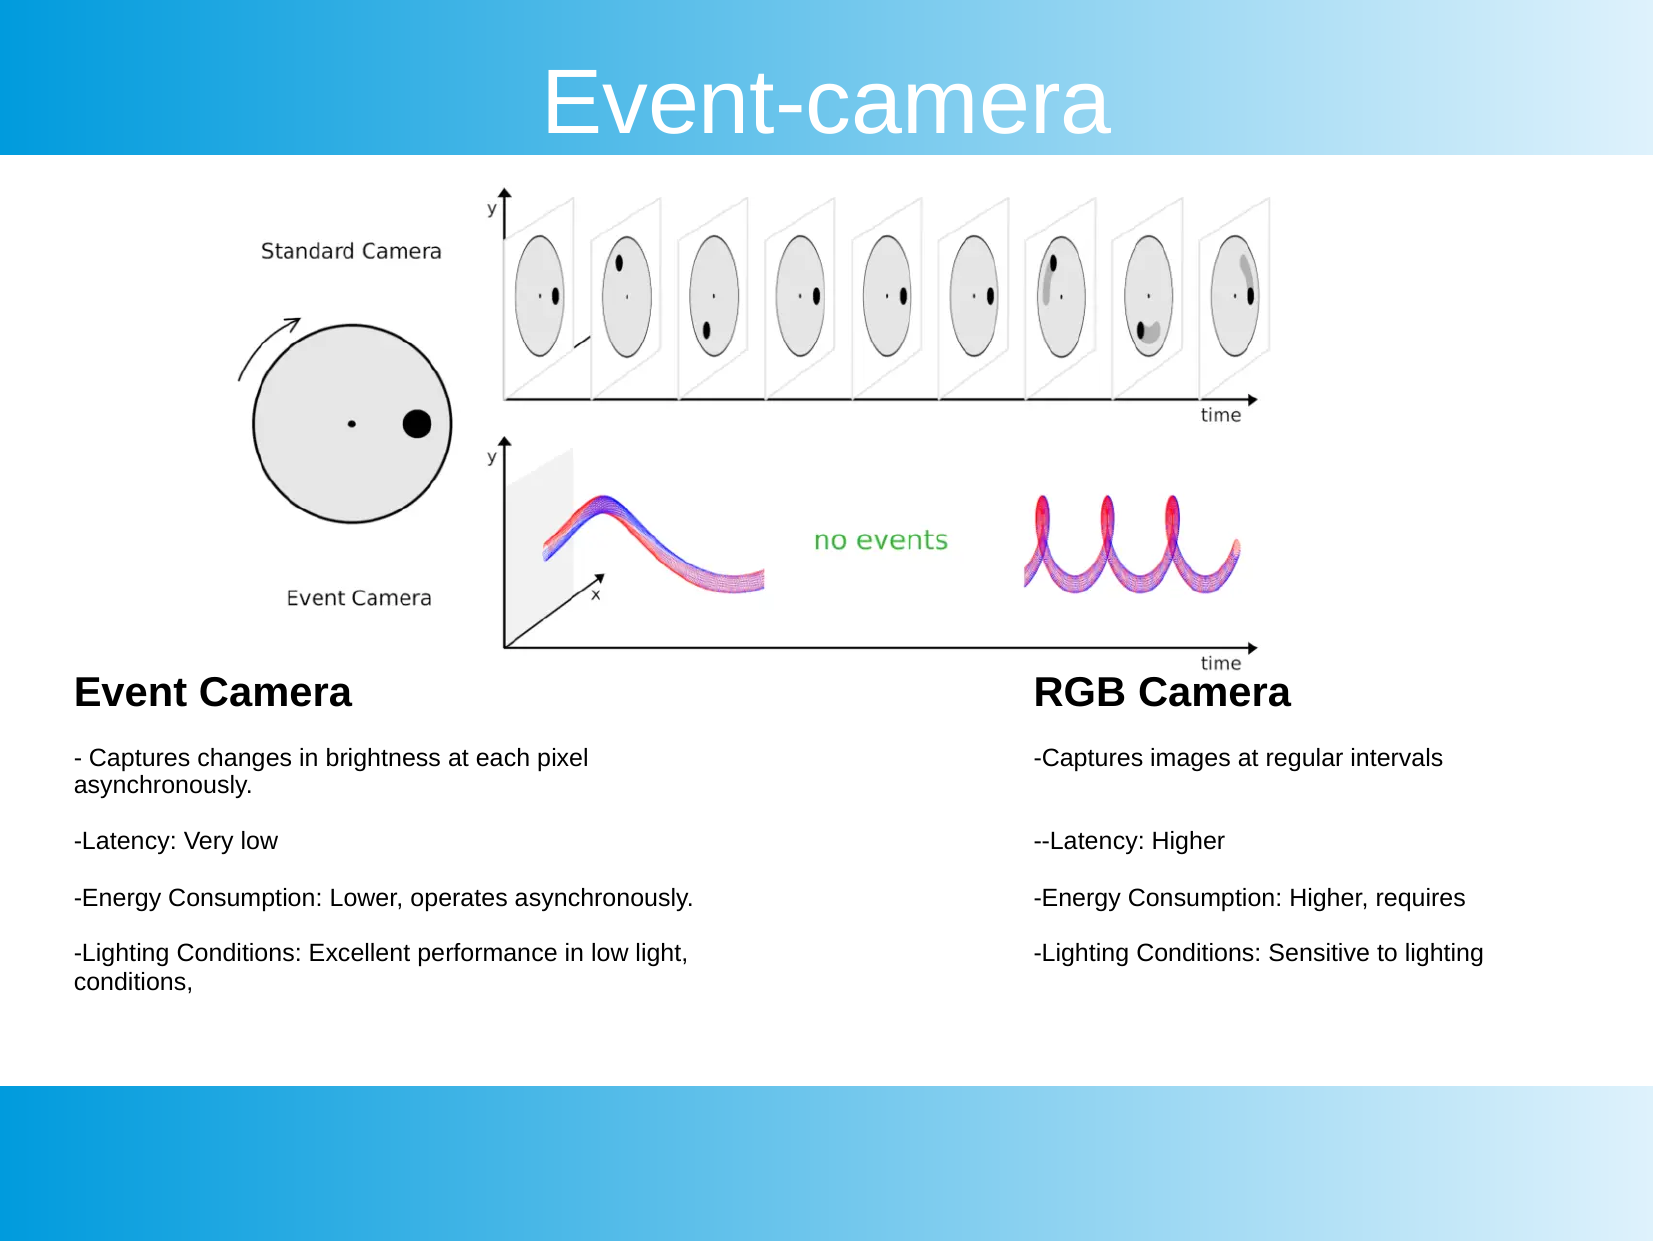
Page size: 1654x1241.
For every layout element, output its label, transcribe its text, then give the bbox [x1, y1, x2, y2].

picture [233, 177, 1276, 661]
title Event-camera [82, 49, 1571, 155]
text_box Event Camera RGB Camera - Captures changes in brightness at each pixel -Captures images at regular intervals asynchronously. -Latency: Very low --Latency: Higher -Energy Consumption: Lower, operates asynchronously. -Energy Consumption: Higher, requires -Lighting Conditions: Excellent performance in low light, -Lighting Conditions: Sensitive to lighting conditions, [59, 661, 1595, 1155]
